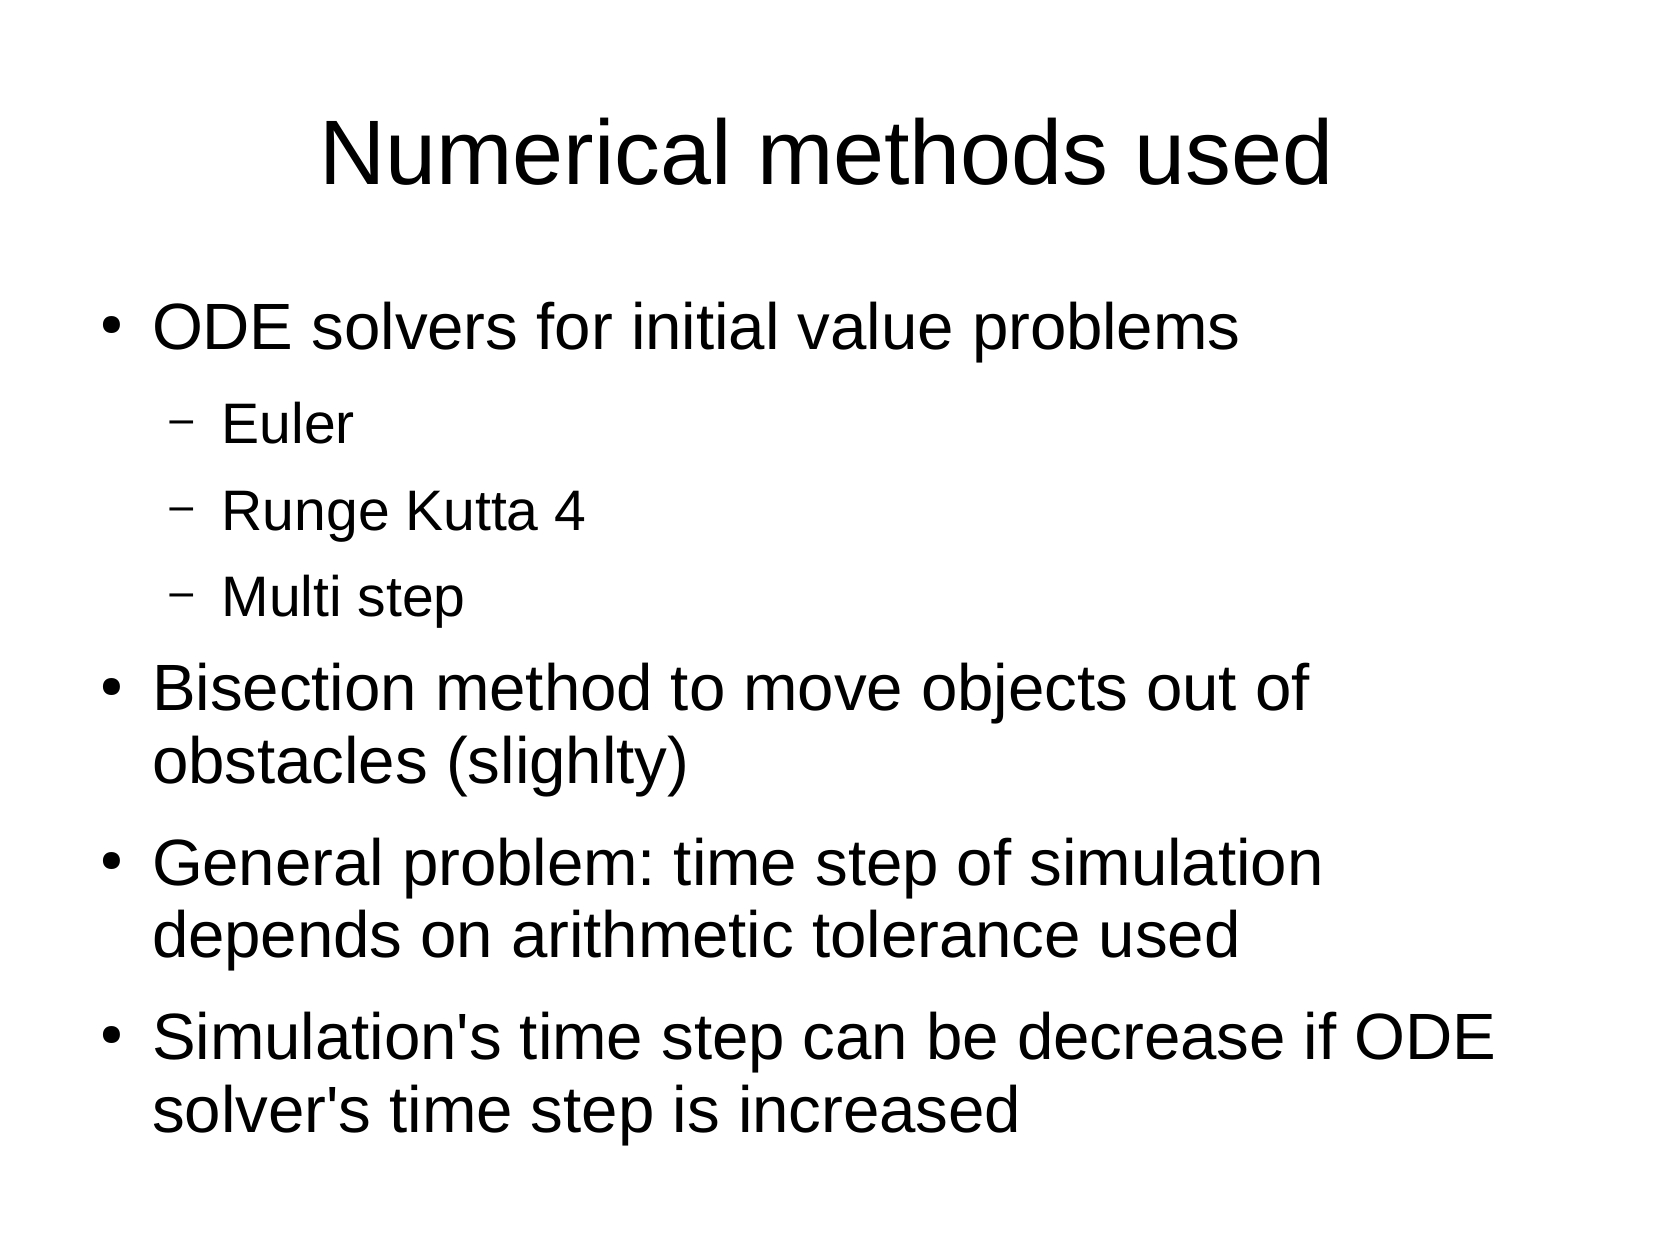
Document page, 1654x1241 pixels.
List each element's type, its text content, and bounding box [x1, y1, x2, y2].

list ODE solvers for initial value problems Euler Runge Kutta 4 Multi step Bisection method to move objects out of obstacles (slighlty) General problem: time step of simulation depends on arithmetic tolerance used Simulation's time step can be decrease if ODE solver's time step is increased [82, 290, 1571, 1158]
title Numerical methods used [82, 49, 1571, 257]
